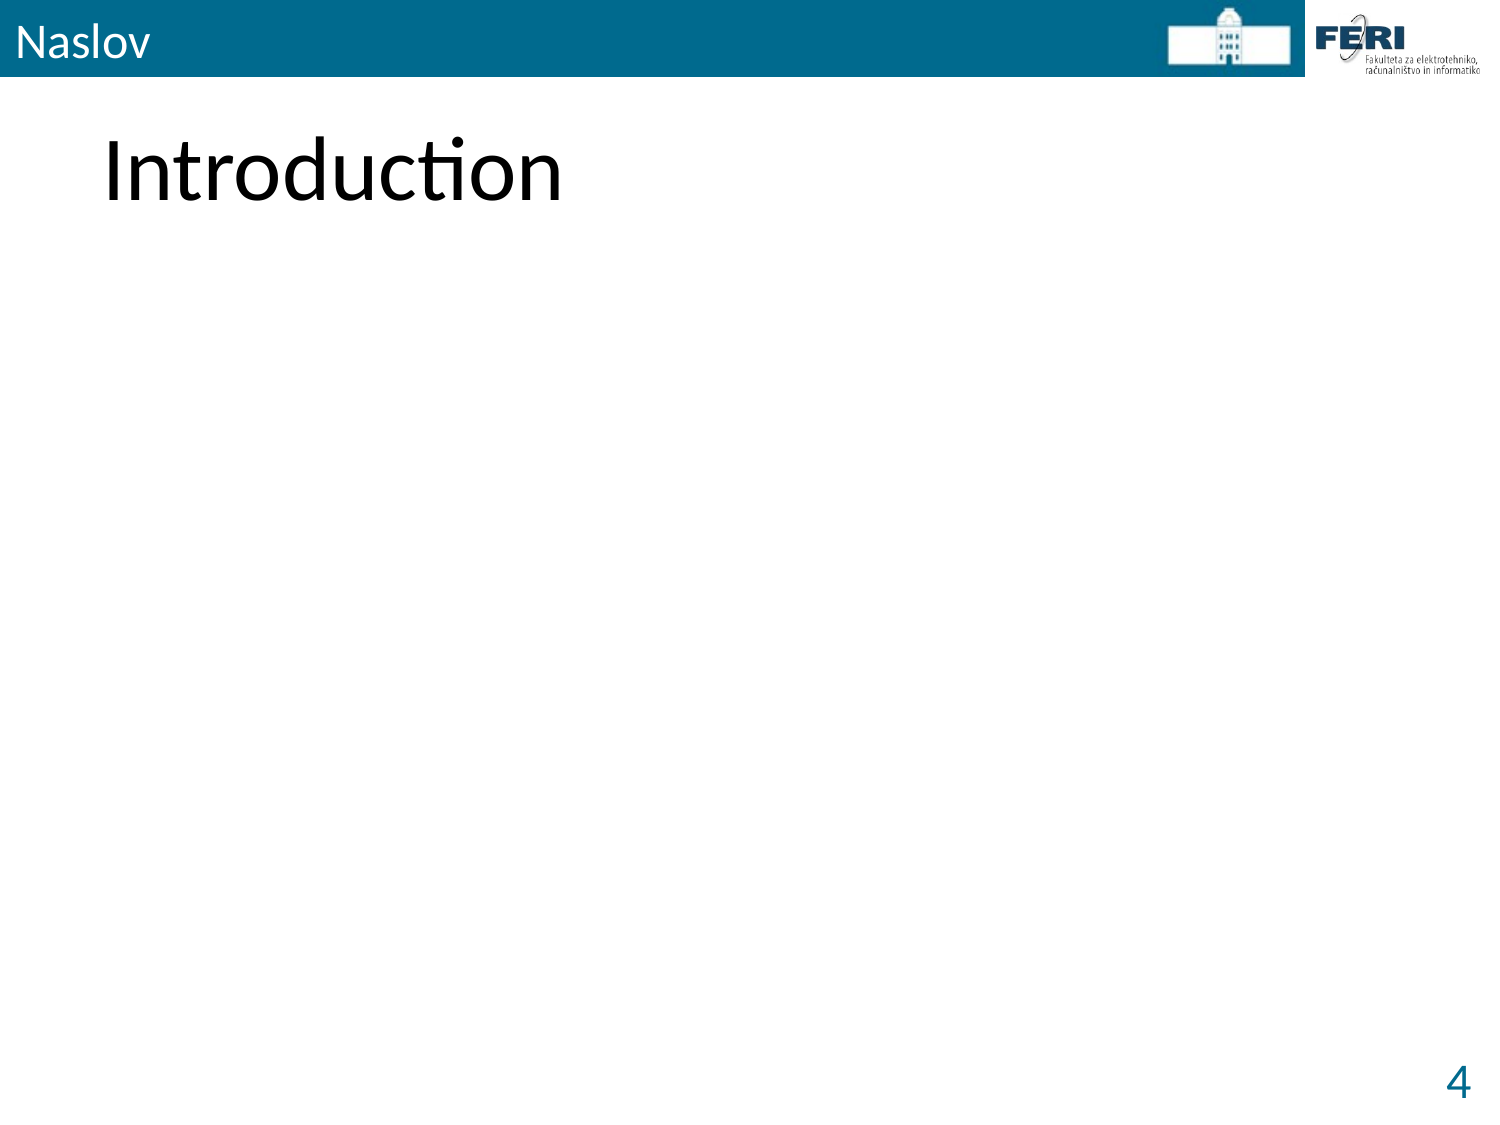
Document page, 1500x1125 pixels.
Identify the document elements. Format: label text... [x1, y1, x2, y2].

picture [1316, 13, 1480, 74]
footer Naslov [0, 0, 1117, 77]
title Introduction [87, 78, 1425, 250]
picture [1167, 7, 1292, 66]
slide_number <number> [1339, 1046, 1487, 1112]
